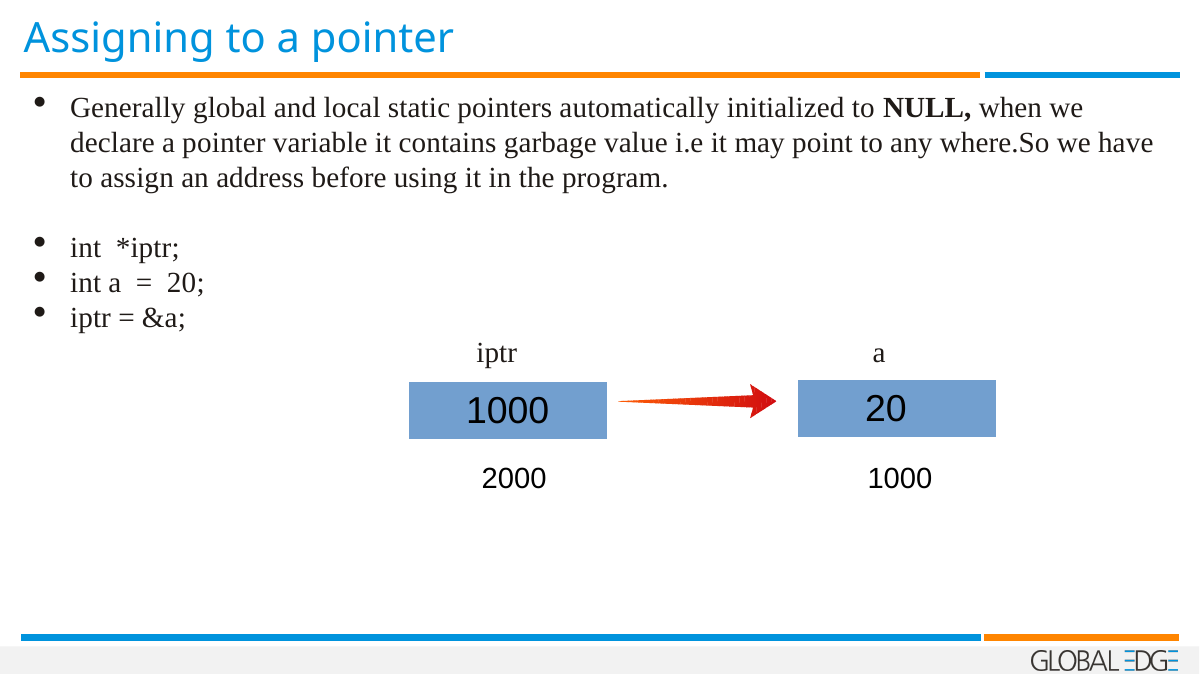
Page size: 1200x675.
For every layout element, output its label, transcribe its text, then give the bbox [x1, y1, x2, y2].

picture [615, 381, 780, 421]
table_header 20 [798, 380, 996, 437]
title 2000 1000 [366, 448, 1063, 508]
text_box Assigning to a pointer [12, 9, 1087, 62]
table_header 1000 [409, 382, 607, 439]
text_box Generally global and local static pointers automatically initialized to NULL, when we declare a pointer variable it contains garbage value i.e it may point to any where.So we have to assign an address before using it in the program. int *iptr; int a = 20; iptr = &a; iptr a [23, 82, 1182, 622]
picture [1031, 650, 1178, 671]
